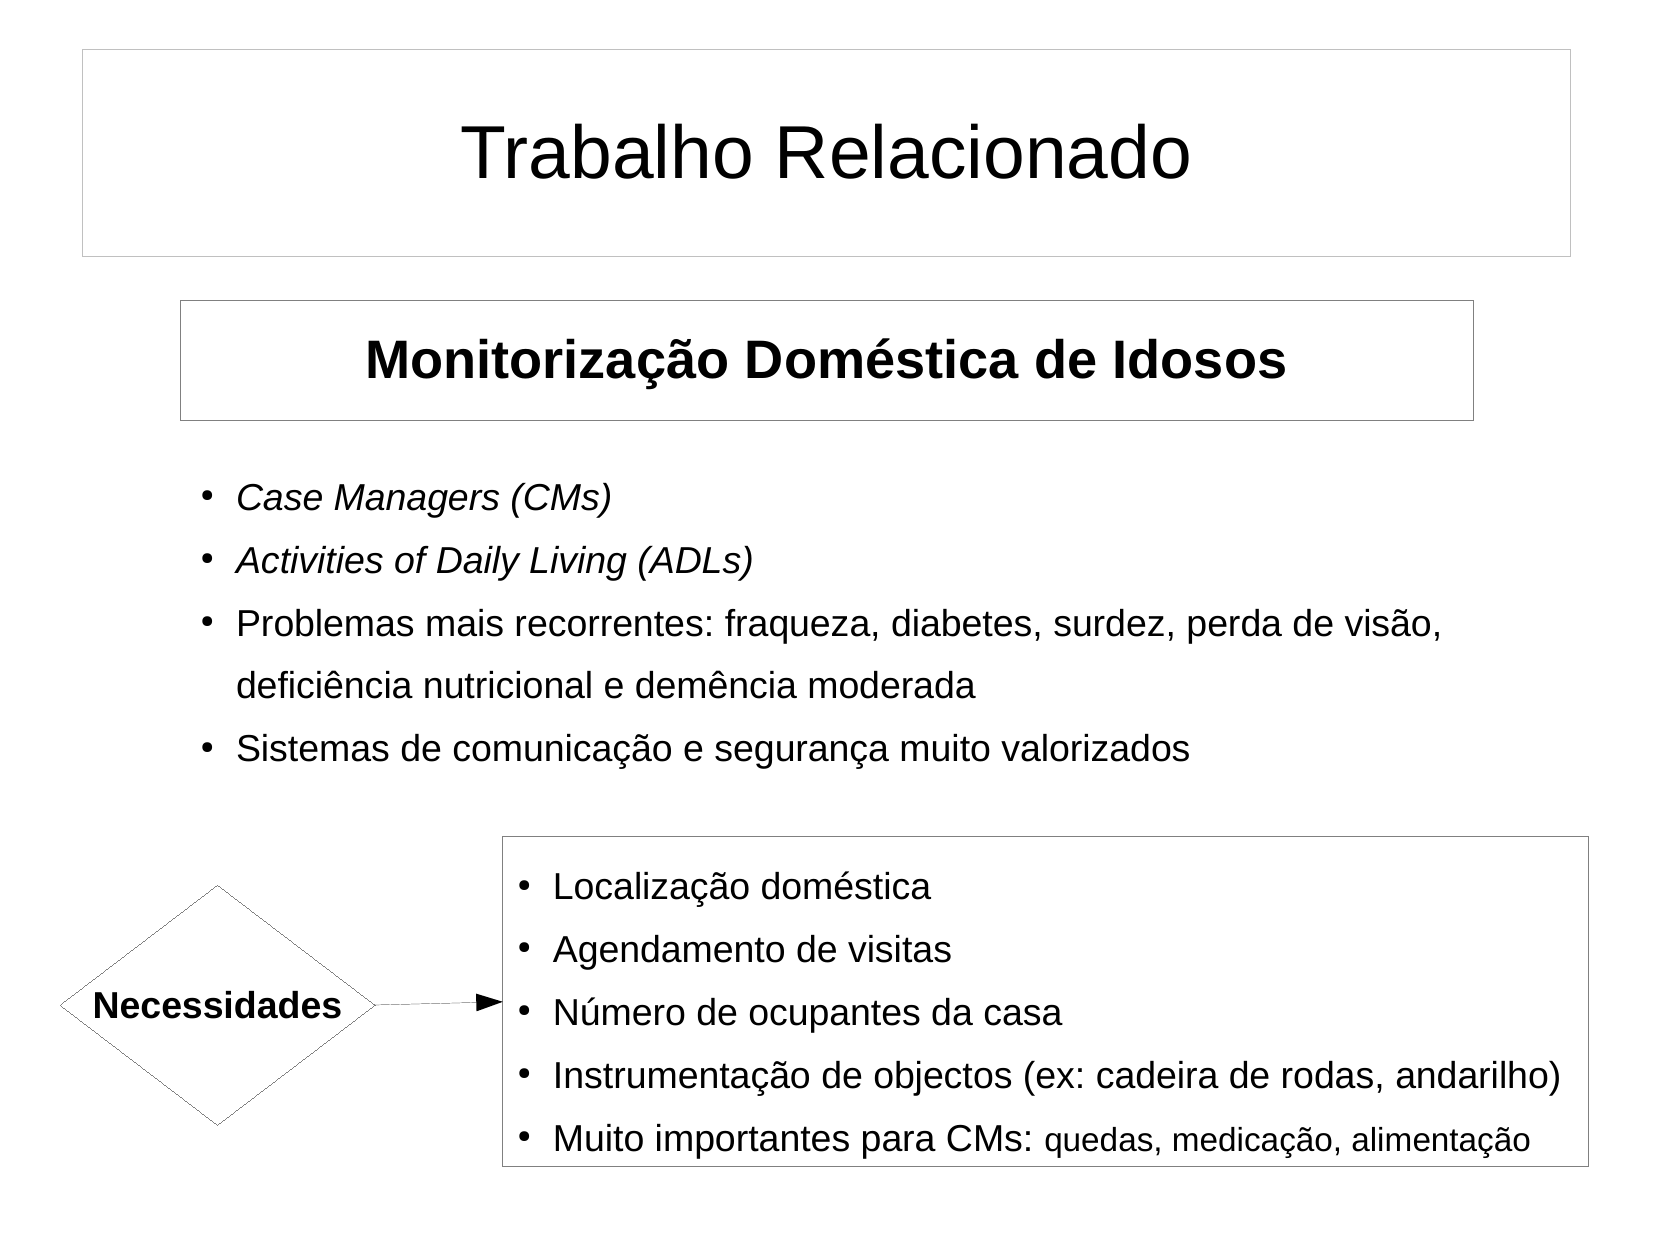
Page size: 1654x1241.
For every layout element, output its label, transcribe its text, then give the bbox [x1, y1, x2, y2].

text_box Necessidades [60, 885, 374, 1126]
text_box Monitorização Doméstica de Idosos [180, 300, 1474, 421]
text_box Case Managers (CMs) Activities of Daily Living (ADLs) Problemas mais recorrentes: fraqueza, diabetes, surdez, perda de visão, deficiência nutricional e demência moderada Sistemas de comunicação e segurança muito valorizados [185, 447, 1469, 757]
title Trabalho Relacionado [82, 49, 1571, 257]
text_box Localização doméstica Agendamento de visitas Número de ocupantes da casa Instrumentação de objectos (ex: cadeira de rodas, andarilho) Muito importantes para CMs: quedas, medicação, alimentação [502, 836, 1589, 1167]
